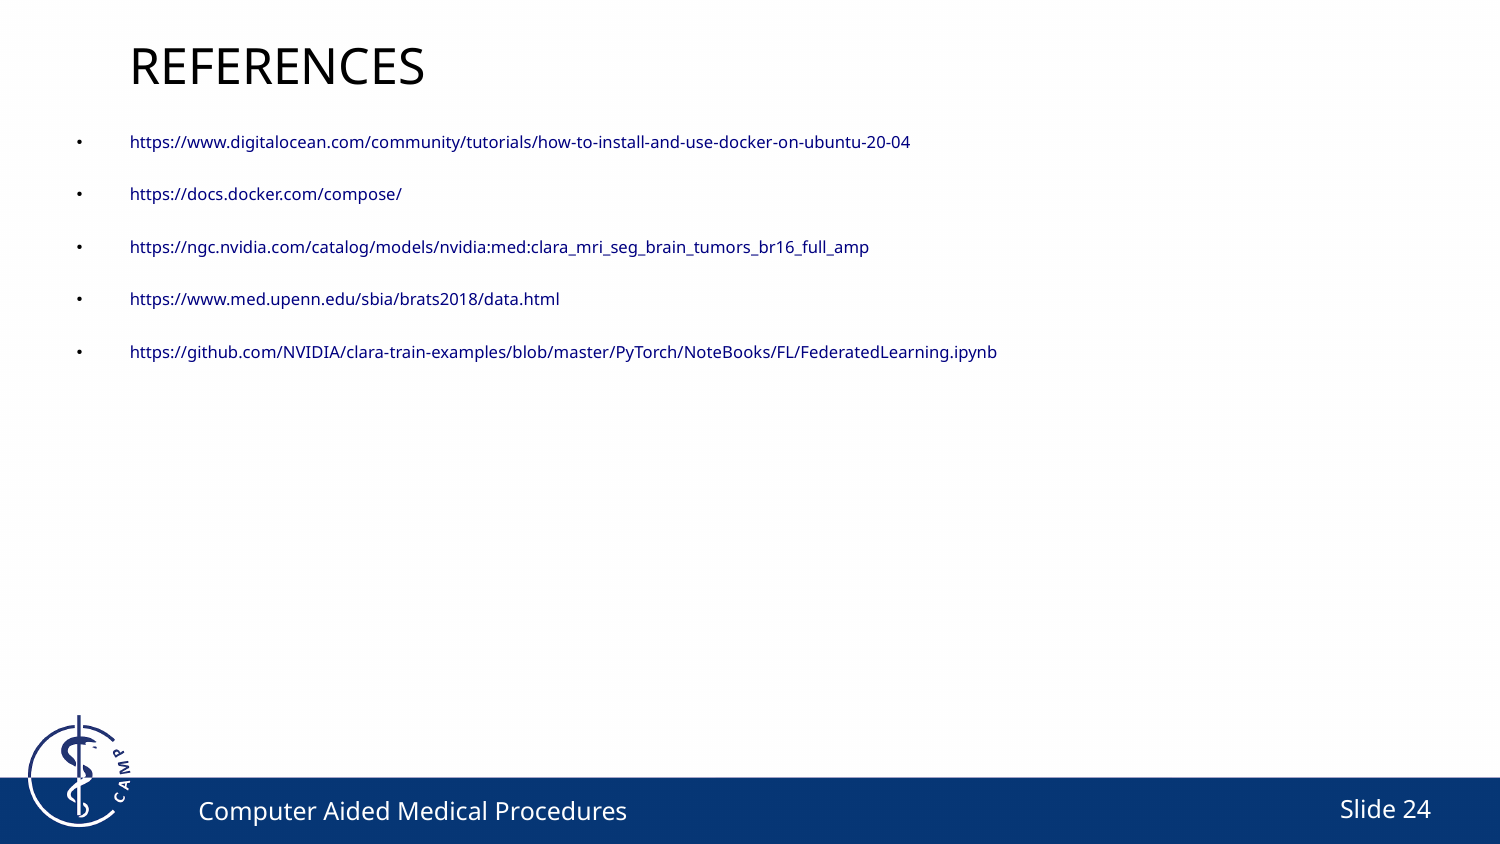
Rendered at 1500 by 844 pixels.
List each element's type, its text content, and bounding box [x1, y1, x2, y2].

text_box Slide <number> [1325, 778, 1500, 844]
picture [0, 0, 1500, 844]
list https://www.digitalocean.com/community/tutorials/how-to-install-and-use-docker-on-ubuntu-20-04 https://docs.docker.com/compose/ https://ngc.nvidia.com/catalog/models/nvidia:med:clara_mri_seg_brain_tumors_br16_full_amp https://www.med.upenn.edu/sbia/brats2018/data.html https://github.com/NVIDIA/clara-train-examples/blob/master/PyTorch/NoteBooks/FL/FederatedLearning.ipynb [58, 131, 1441, 760]
text_box Computer Aided Medical Procedures [183, 778, 800, 844]
title REFERENCES [58, 28, 1438, 104]
